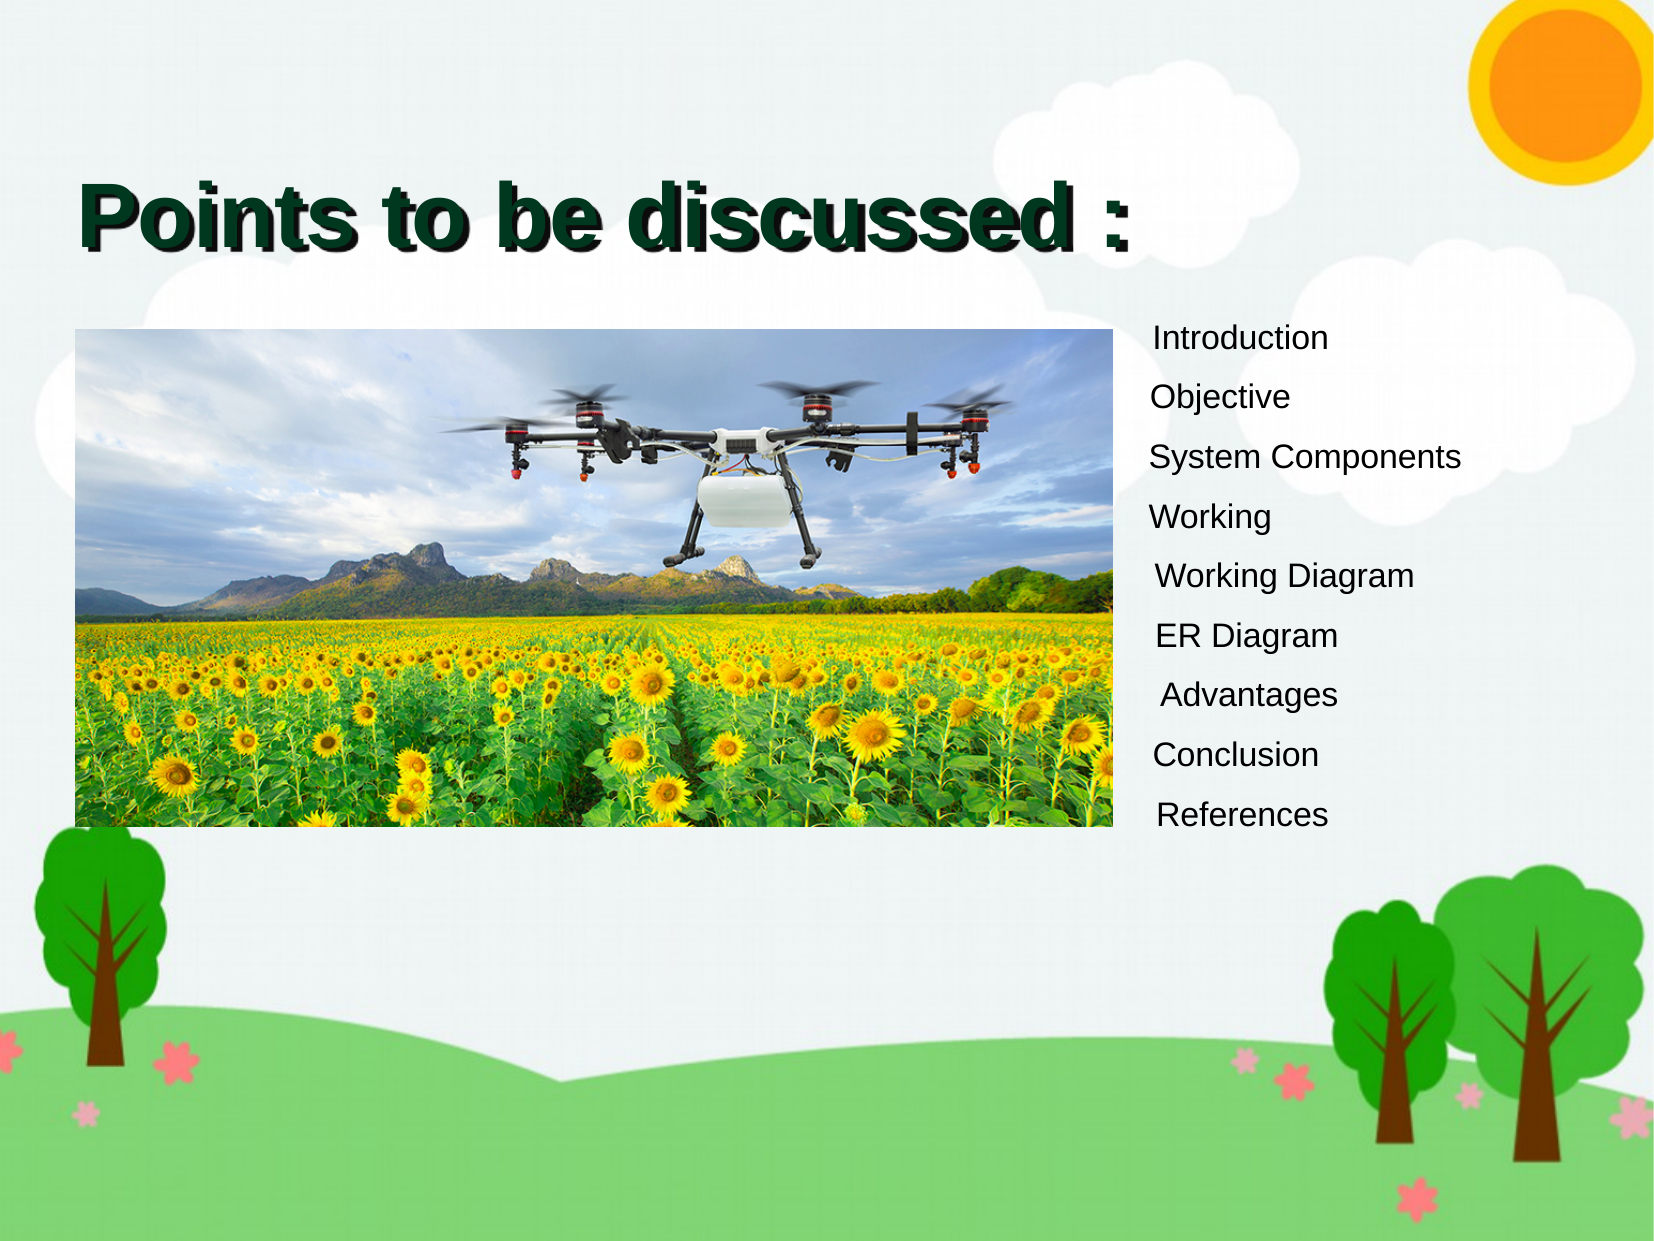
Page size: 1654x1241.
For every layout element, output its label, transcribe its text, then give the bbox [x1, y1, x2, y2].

title Points to be discussed : [76, 69, 1541, 363]
list Introduction Objective System Components Working Working Diagram ER Diagram Advantages Conclusion References [649, 318, 1500, 993]
picture [0, 0, 1654, 1241]
